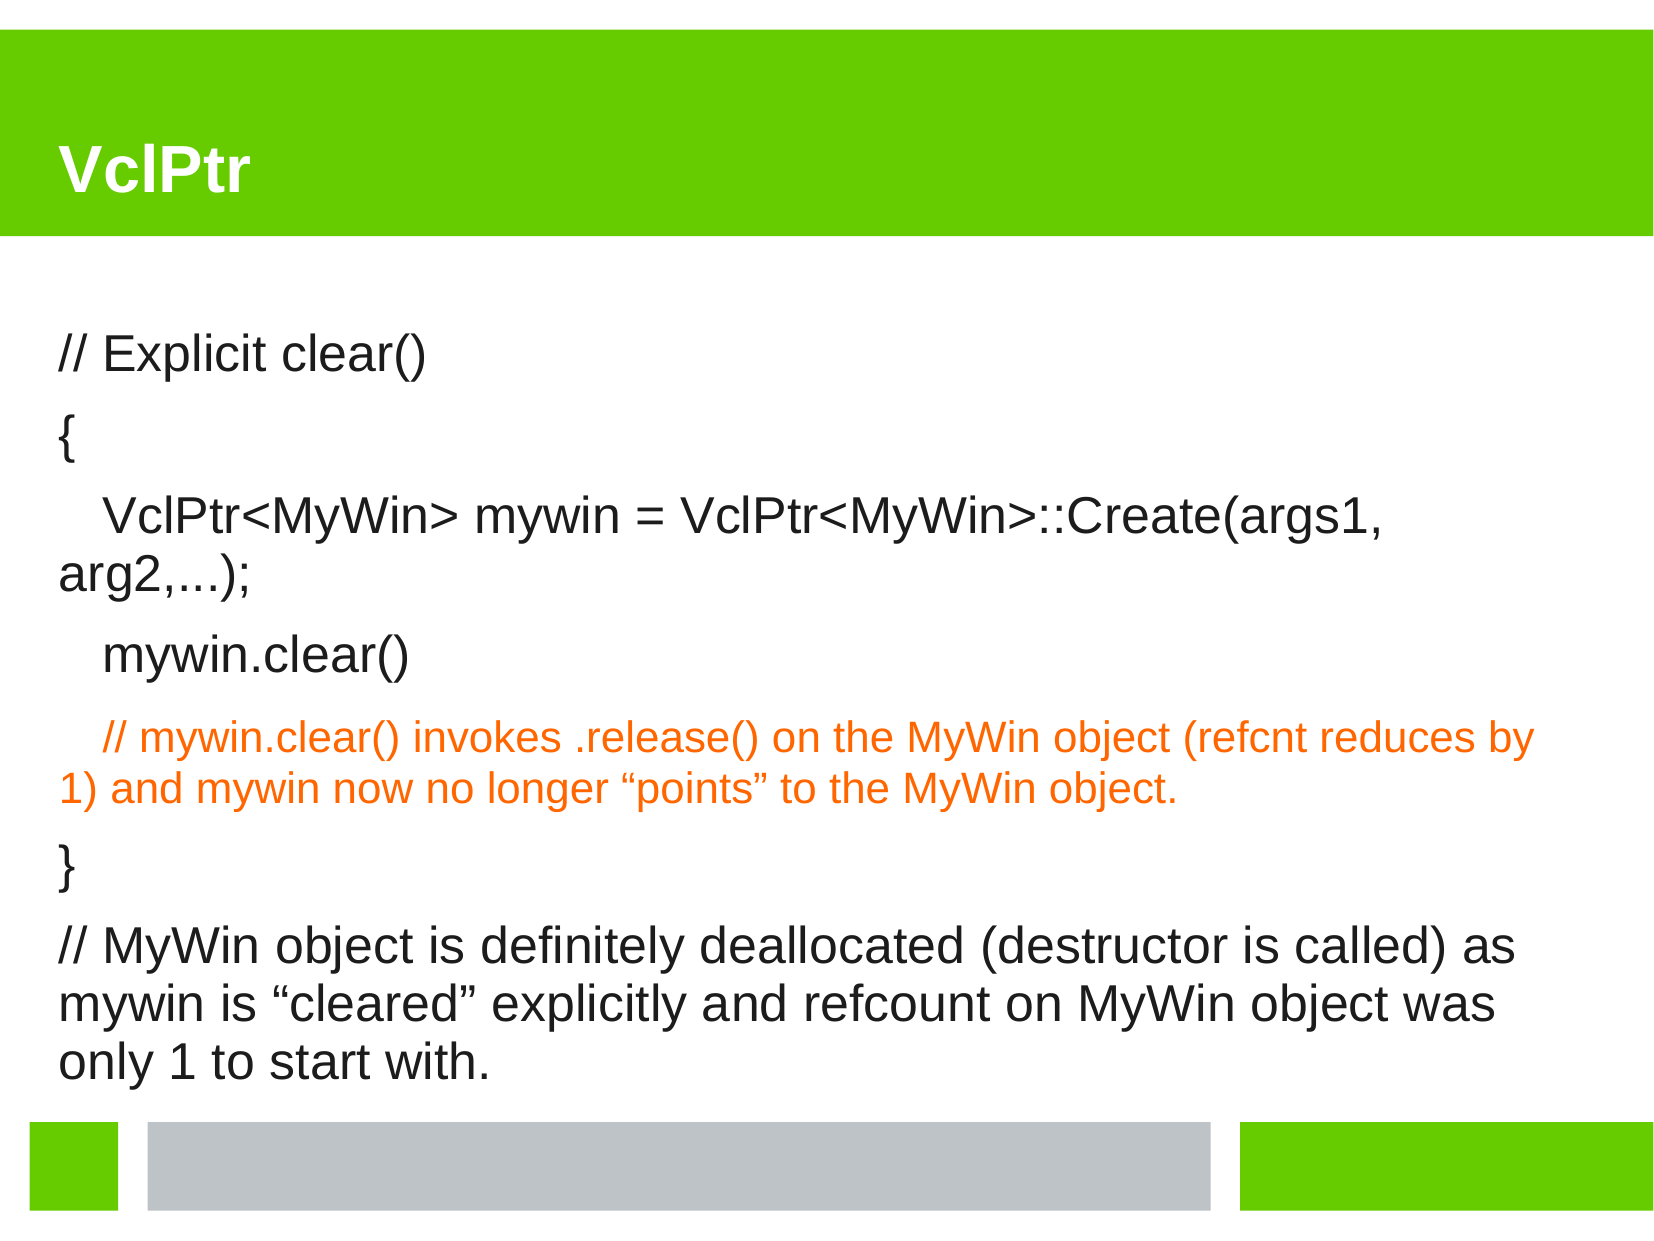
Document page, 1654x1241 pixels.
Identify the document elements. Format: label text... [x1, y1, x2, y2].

list // Explicit clear() { VclPtr<MyWin> mywin = VclPtr<MyWin>::Create(args1, arg2,...); mywin.clear() // mywin.clear() invokes .release() on the MyWin object (refcnt reduces by 1) and mywin now no longer “points” to the MyWin object. } // MyWin object is definitely deallocated (destructor is called) as mywin is “cleared” explicitly and refcount on MyWin object was only 1 to start with. [59, 324, 1565, 1093]
title VclPtr [59, 59, 1595, 207]
